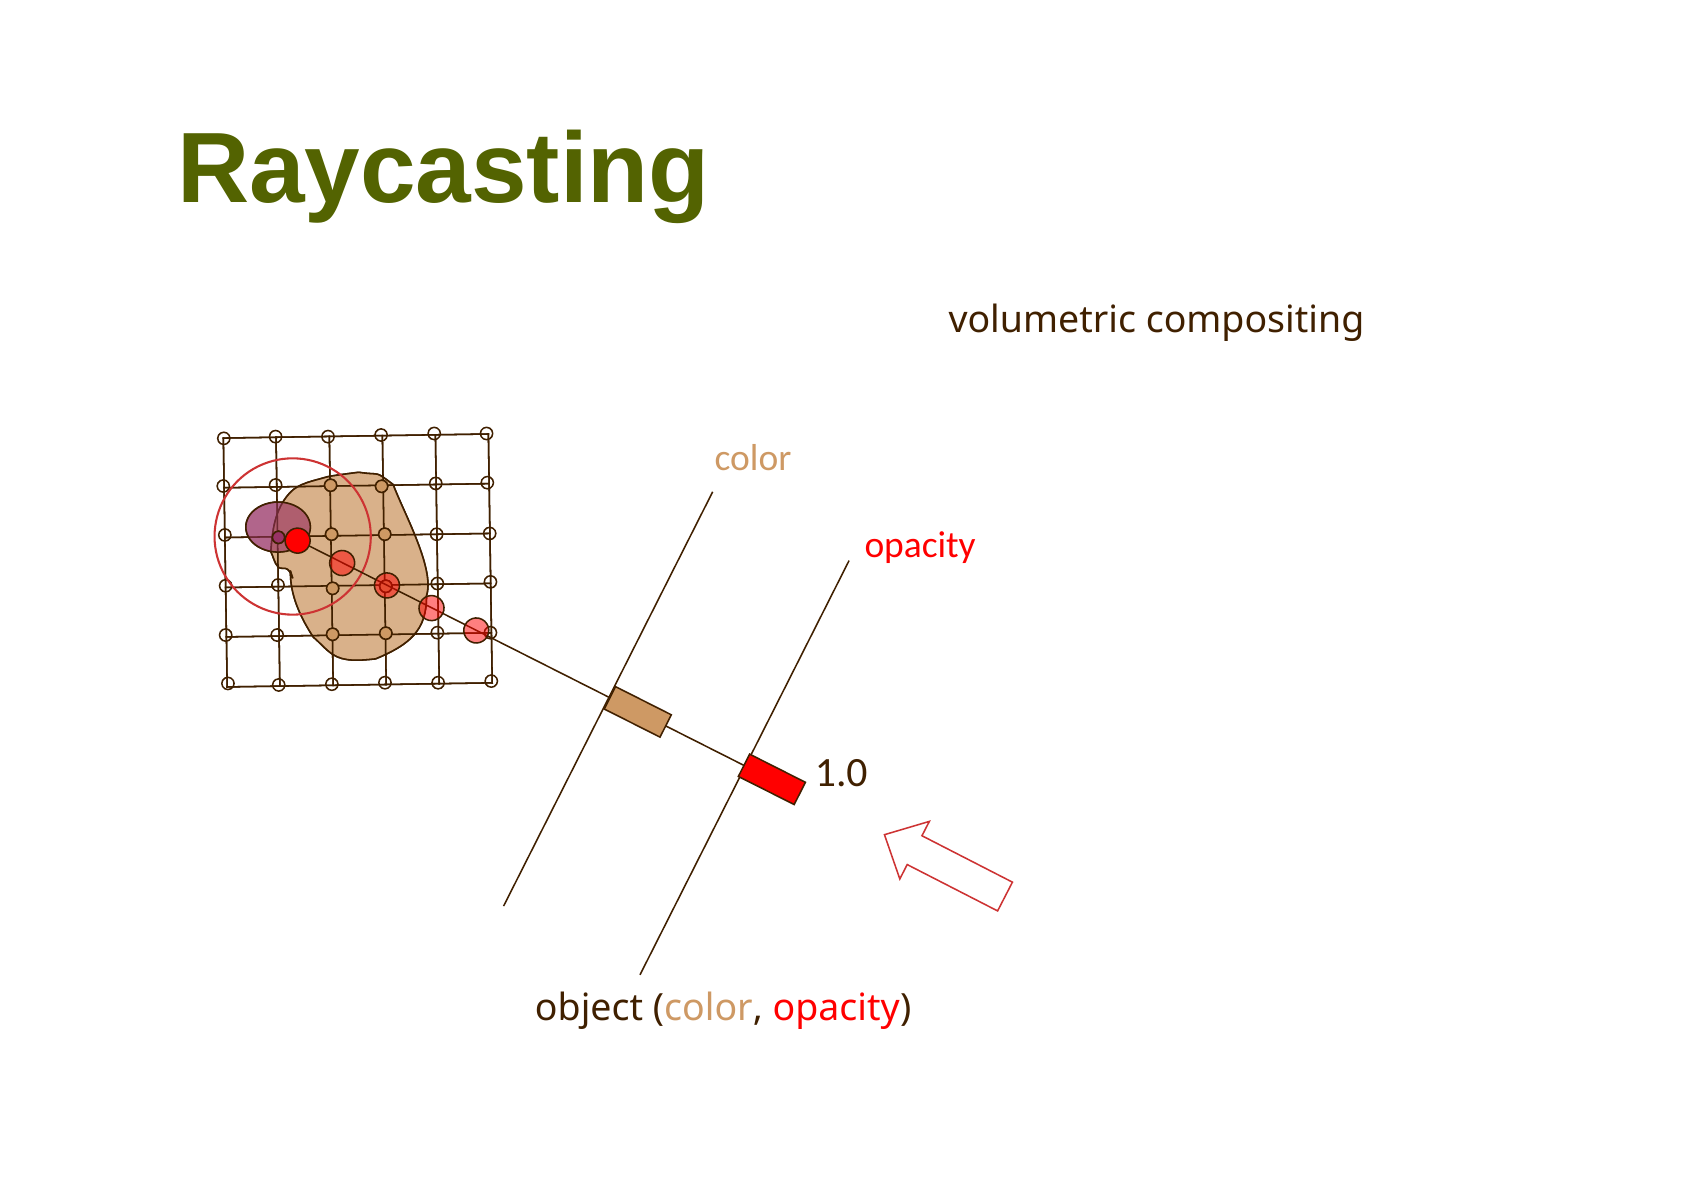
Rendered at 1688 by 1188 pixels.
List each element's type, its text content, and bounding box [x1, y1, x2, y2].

text_box object (color, opacity) [520, 974, 927, 1036]
text_box 1.0 [799, 737, 988, 803]
text_box [604, 686, 672, 738]
text_box [738, 754, 799, 805]
text_box volumetric compositing [933, 287, 1380, 348]
text_box [245, 475, 369, 613]
title Raycasting [162, 74, 1438, 263]
text_box opacity [849, 512, 1438, 573]
text_box [463, 617, 489, 643]
text_box color [699, 424, 1288, 486]
text_box [301, 472, 445, 661]
